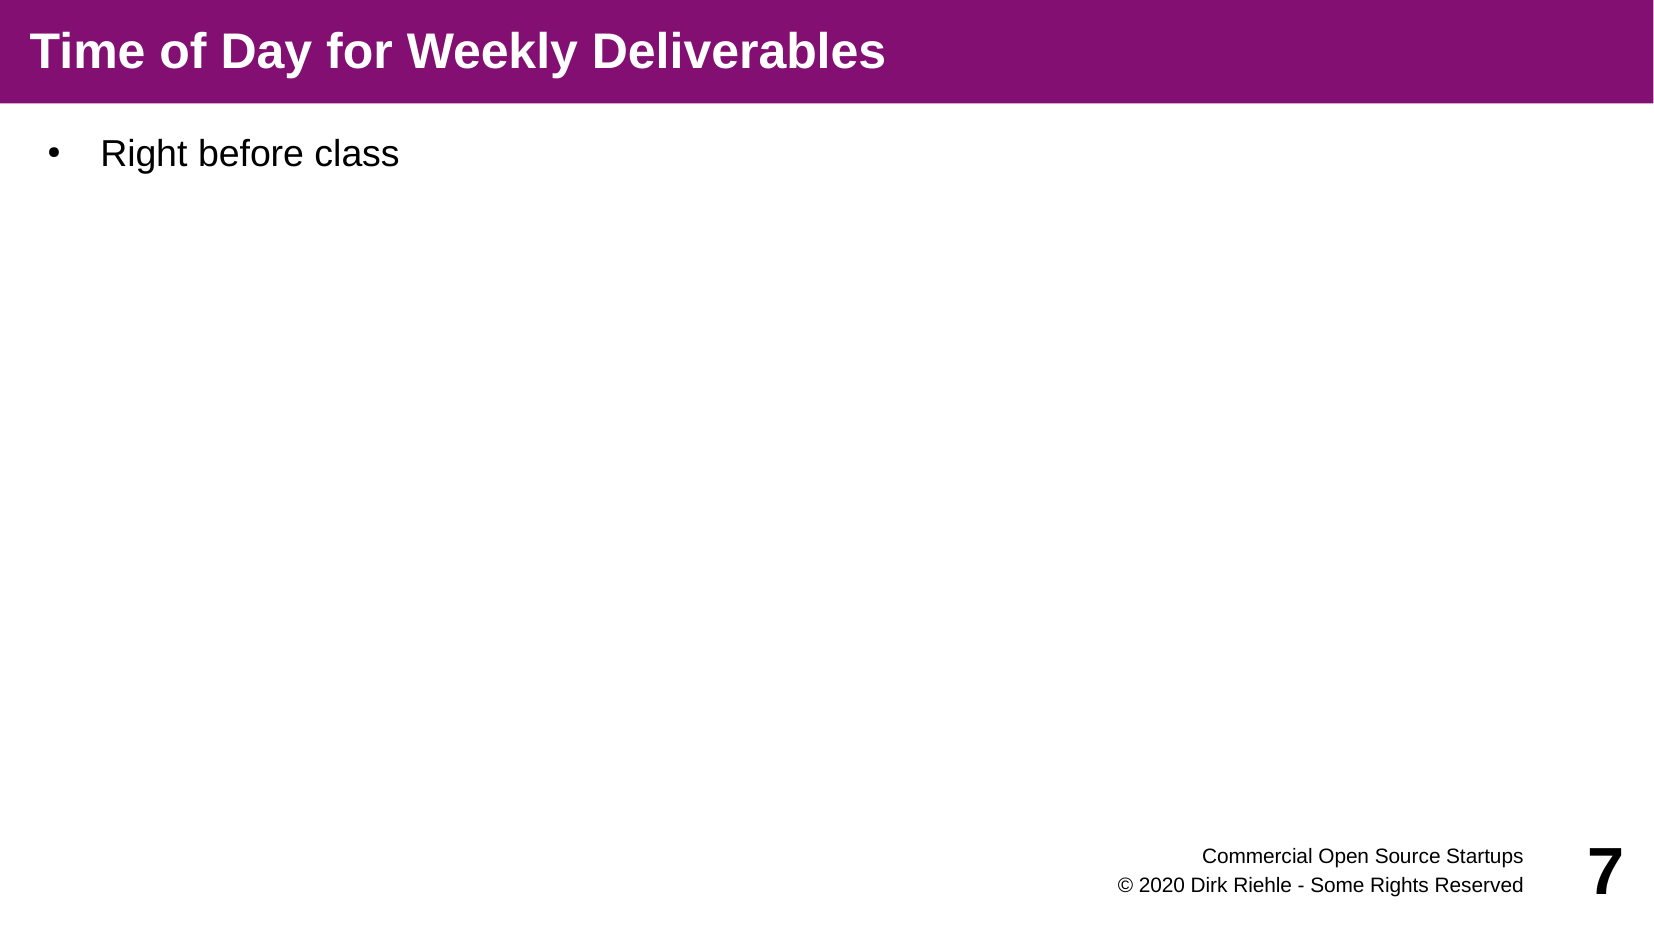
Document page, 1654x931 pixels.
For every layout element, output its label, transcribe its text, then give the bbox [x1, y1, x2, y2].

title Time of Day for Weekly Deliverables [0, 0, 1654, 104]
list Right before class [29, 132, 1625, 813]
